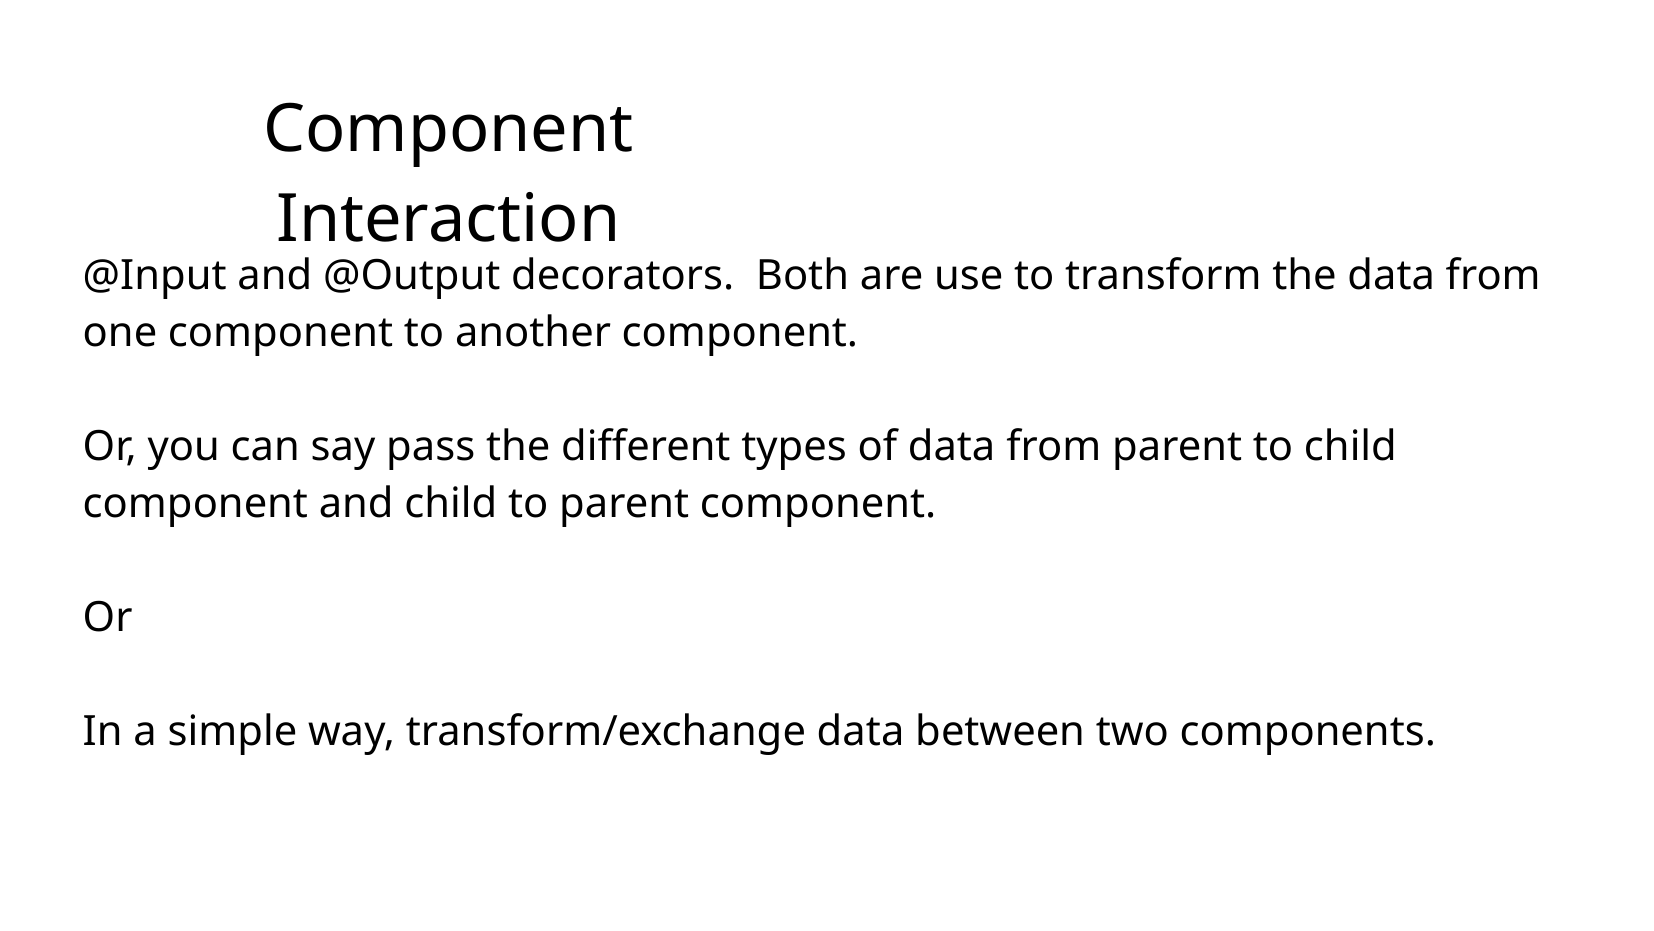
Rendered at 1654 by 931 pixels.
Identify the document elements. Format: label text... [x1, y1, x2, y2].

subtitle @Input and @Output decorators. Both are use to transform the data from one component to another component. Or, you can say pass the different types of data from parent to child component and child to parent component. Or In a simple way, transform/exchange data between two components. [82, 282, 1571, 721]
title Component Interaction [82, 104, 815, 237]
